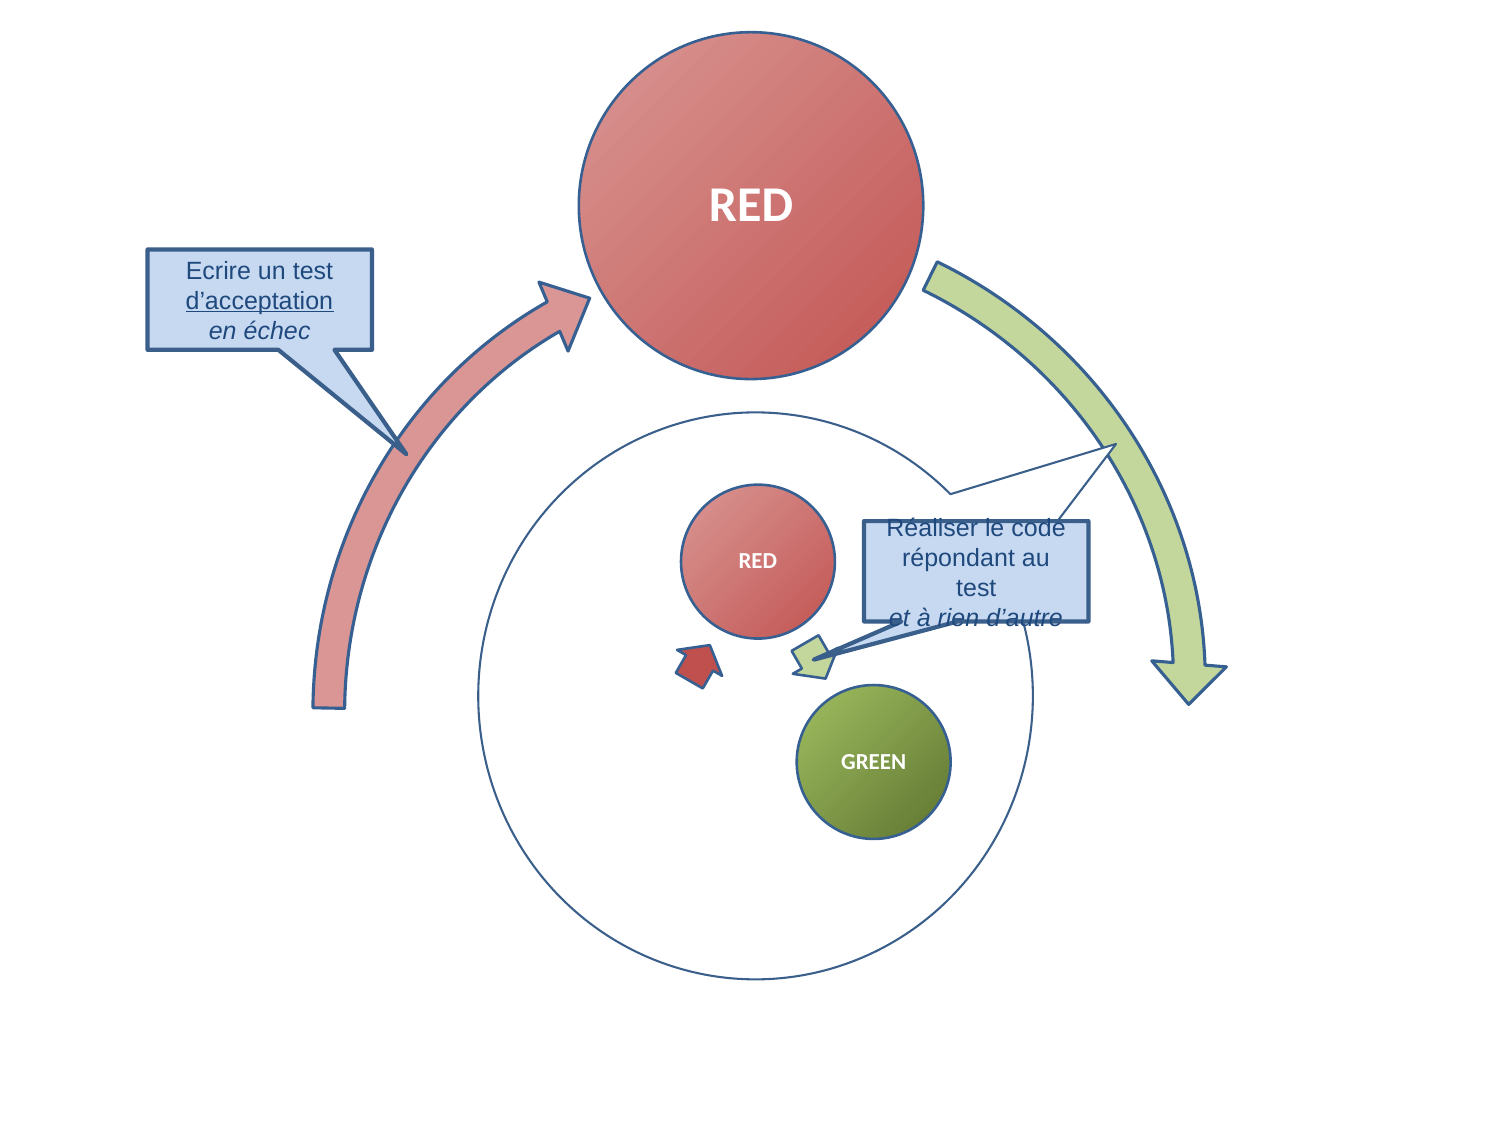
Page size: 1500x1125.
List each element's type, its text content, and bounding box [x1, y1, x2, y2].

text_box Réaliser le code répondant au test et à rien d’autre [813, 521, 1089, 660]
text_box Ecrire un test d’acceptation en échec [147, 249, 407, 455]
text_box RED [578, 32, 924, 380]
text_box [312, 282, 590, 709]
text_box GREEN [796, 685, 951, 839]
text_box [478, 261, 1227, 980]
text_box RED [681, 484, 835, 639]
